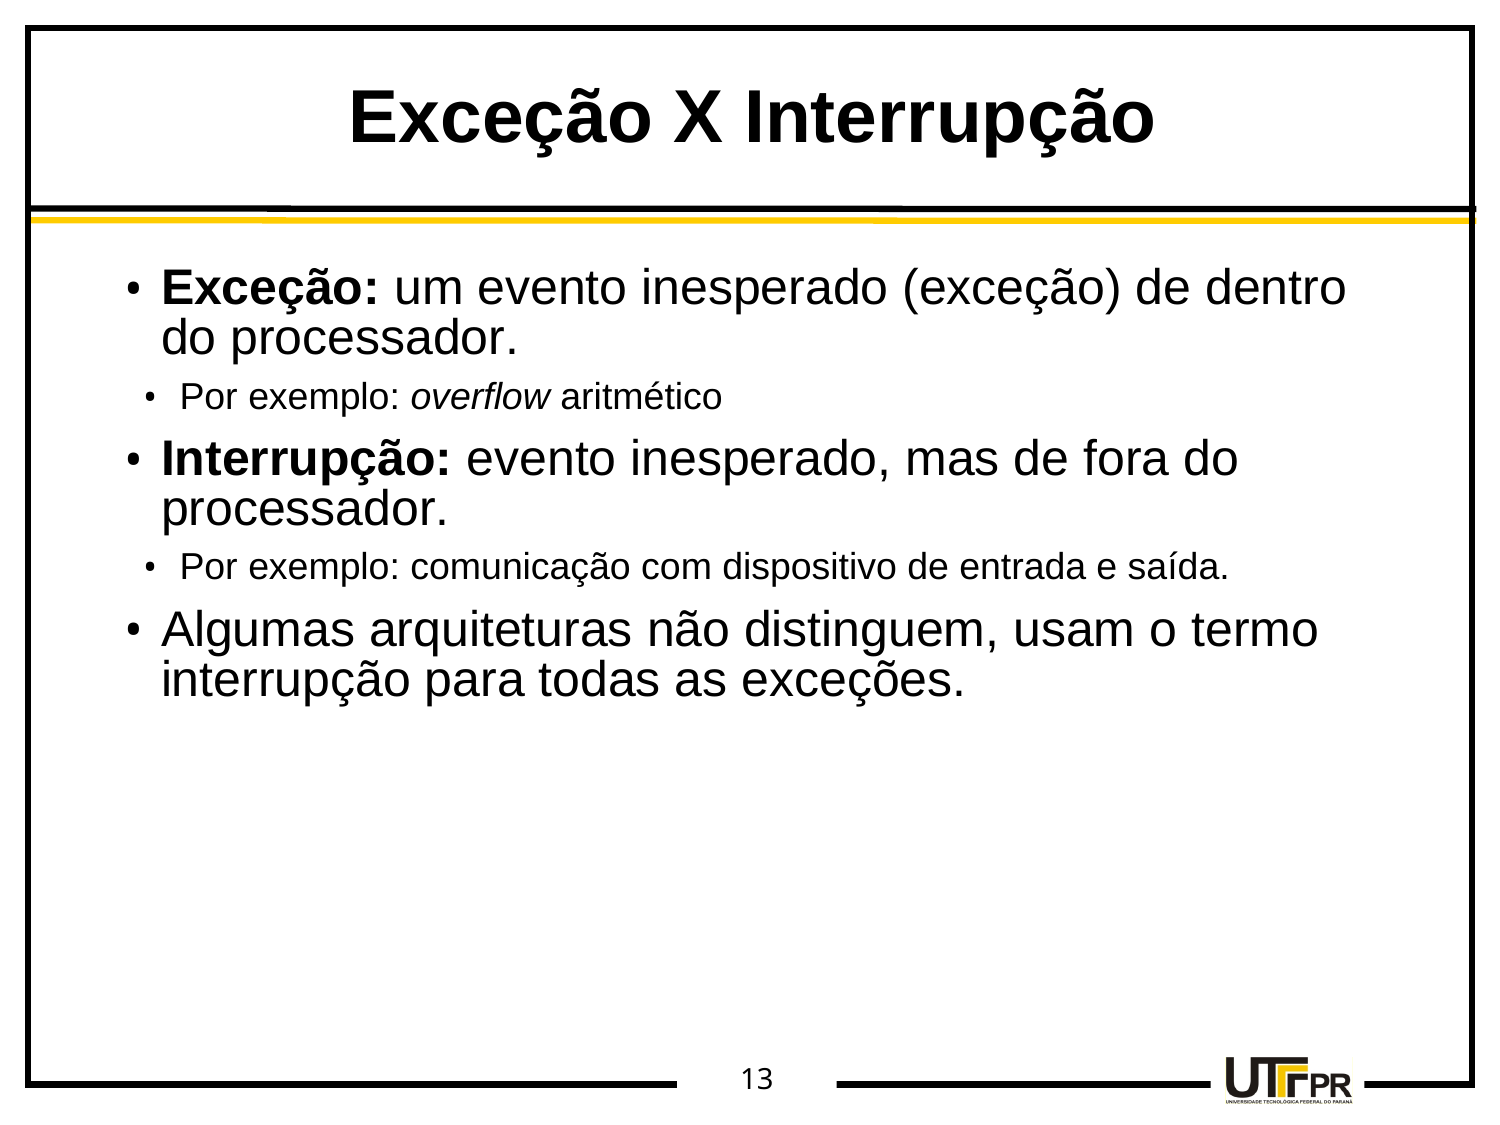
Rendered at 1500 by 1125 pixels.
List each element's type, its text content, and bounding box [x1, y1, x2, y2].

title Exceção X Interrupção [29, 29, 1477, 207]
picture [1225, 1057, 1353, 1104]
list Exceção: um evento inesperado (exceção) de dentro do processador. Por exemplo: overflow aritmético Interrupção: evento inesperado, mas de fora do processador. Por exemplo: comunicação com dispositivo de entrada e saída. Algumas arquiteturas não distinguem, usam o termo interrupção para todas as exceções. [72, 257, 1428, 1027]
